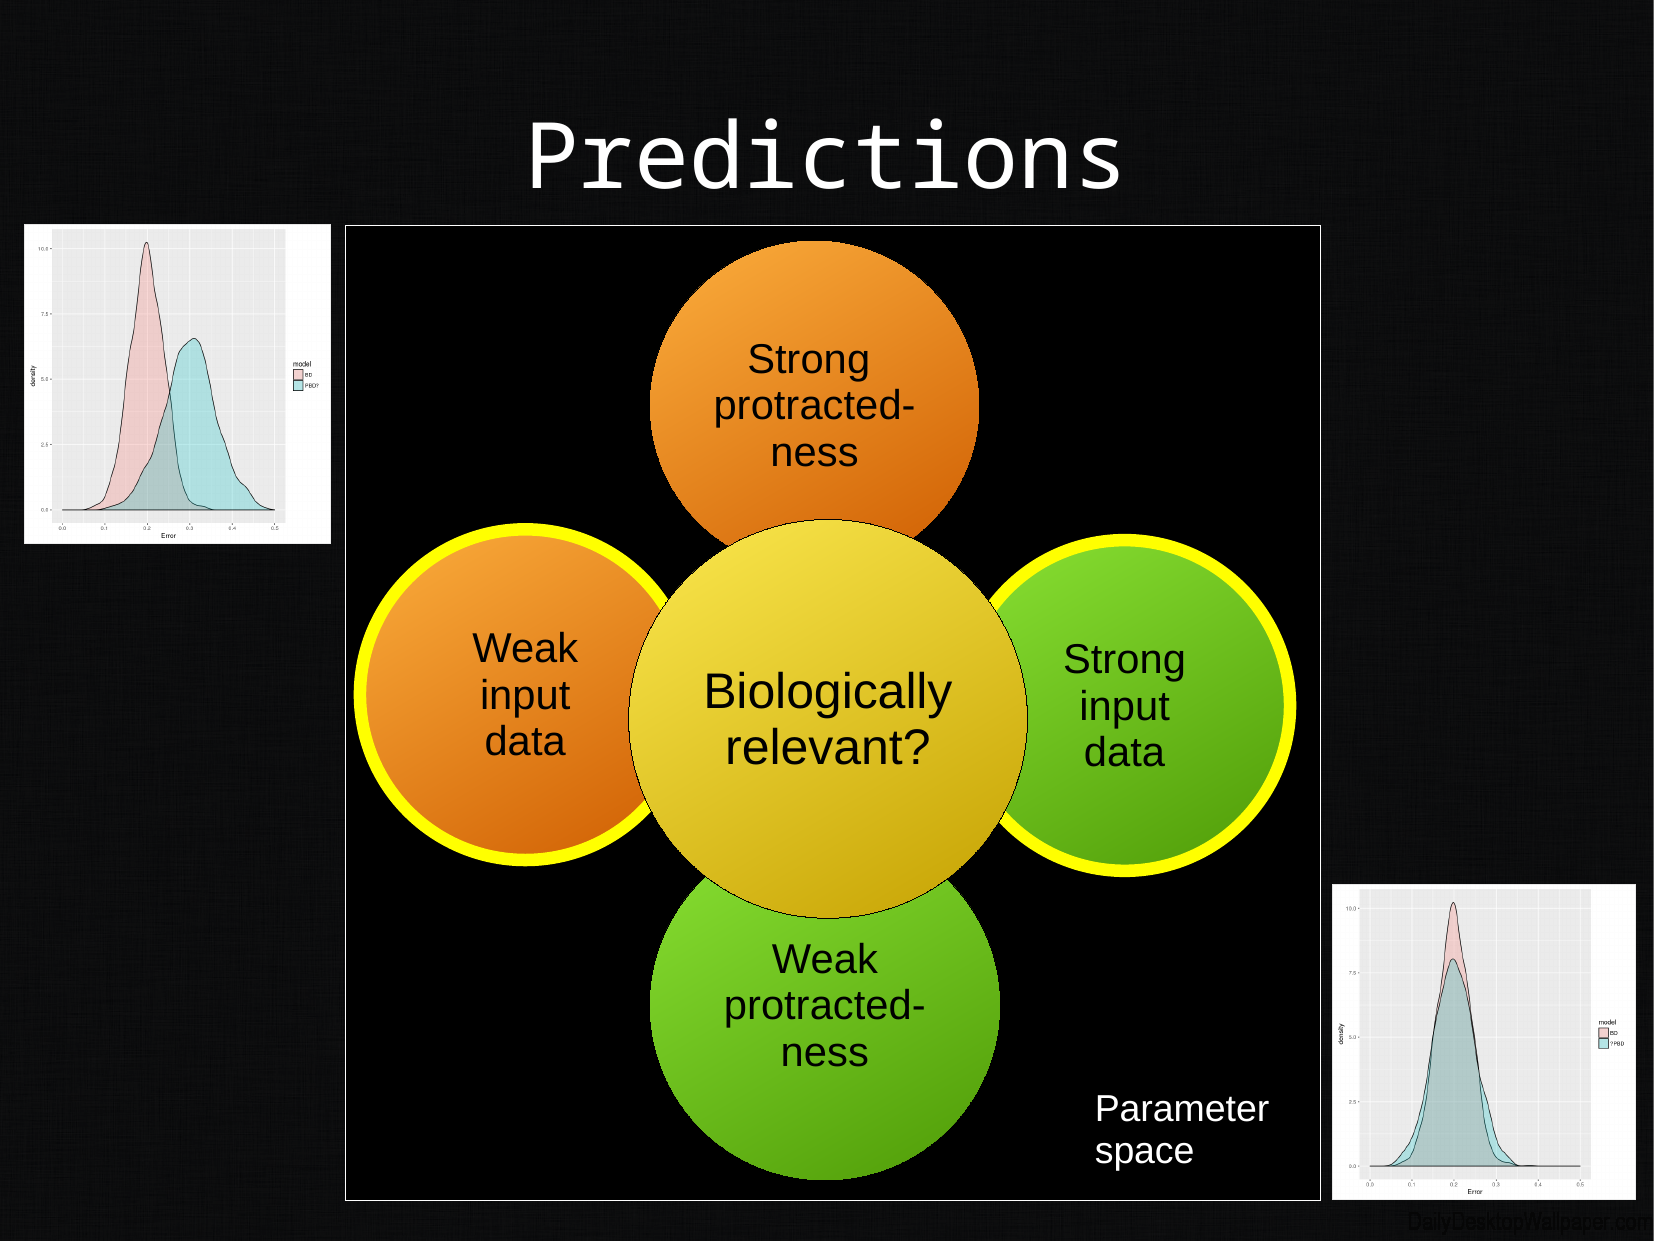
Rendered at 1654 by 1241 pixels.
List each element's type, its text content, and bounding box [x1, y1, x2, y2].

text_box Weak protracted- ness [649, 876, 1001, 1181]
text_box Strong protracted- ness [649, 240, 980, 546]
title Predictions [82, 49, 1571, 257]
text_box Strong input data [993, 540, 1291, 871]
text_box Parameter space [1080, 1080, 1306, 1179]
text_box Weak input data [359, 529, 664, 861]
text_box Biologically relevant? [628, 519, 1028, 919]
picture [0, 0, 1654, 1241]
text_box [345, 257, 1321, 1201]
